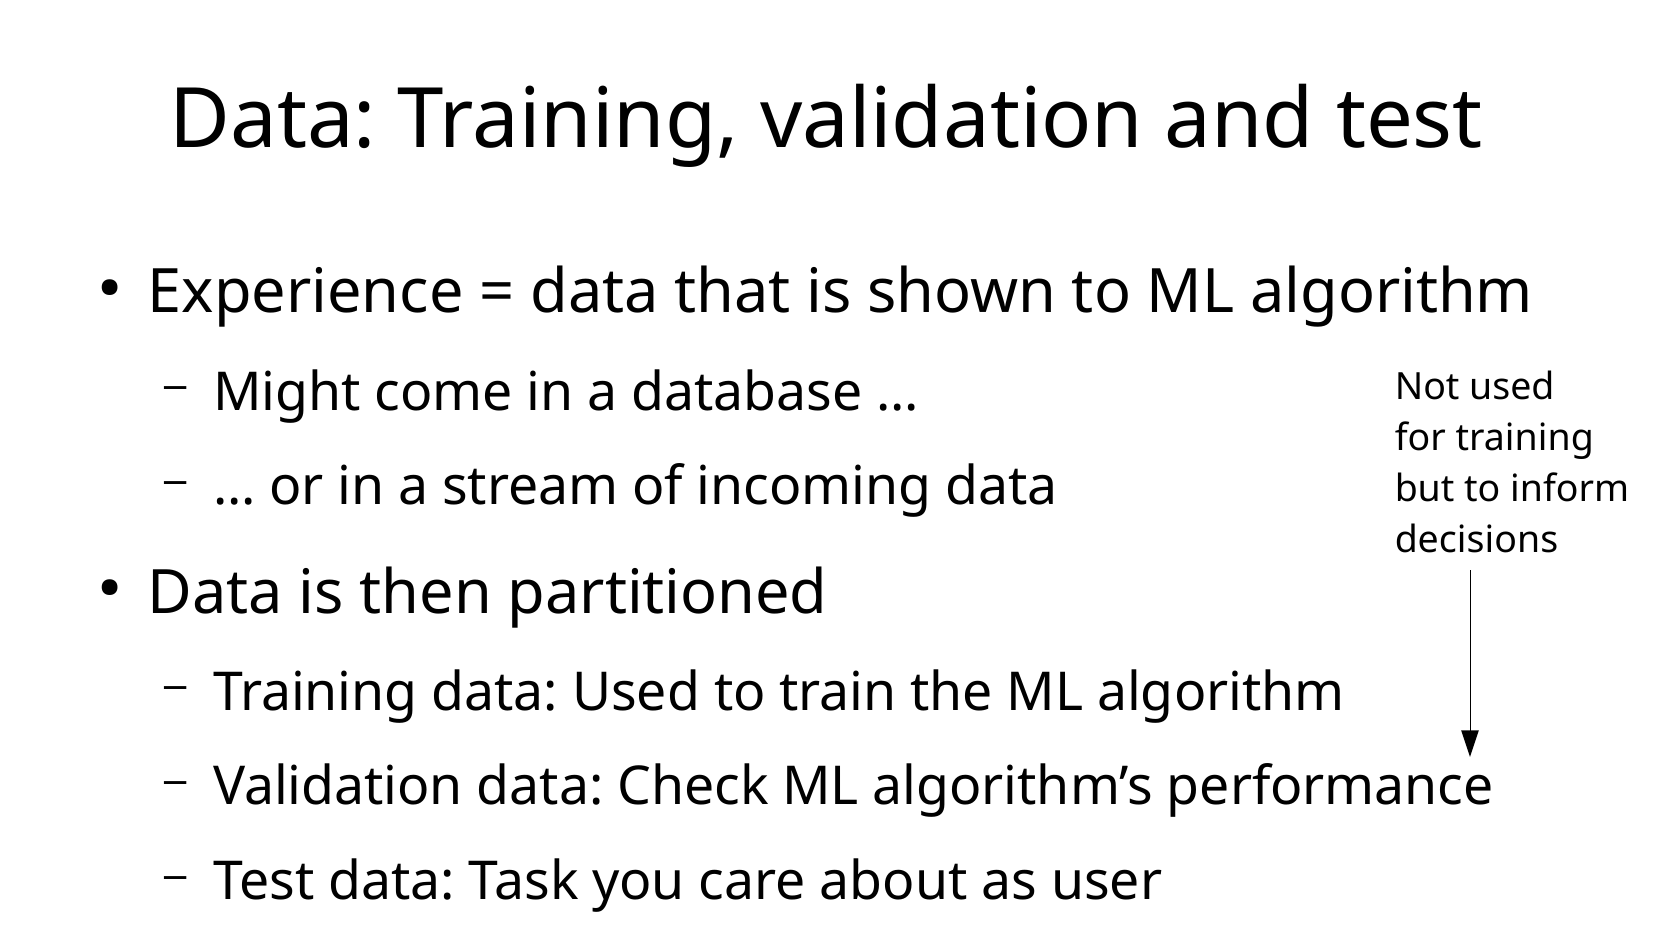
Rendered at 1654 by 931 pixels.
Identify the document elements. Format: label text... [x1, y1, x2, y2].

text_box Not used for training but to inform decisions [1380, 352, 1629, 548]
list Experience = data that is shown to ML algorithm Might come in a database … … or in a stream of incoming data Data is then partitioned Training data: Used to train the ML algorithm Validation data: Check ML algorithm’s performance Test data: Task you care about as user [82, 217, 1571, 931]
title Data: Training, validation and test [82, 37, 1571, 193]
